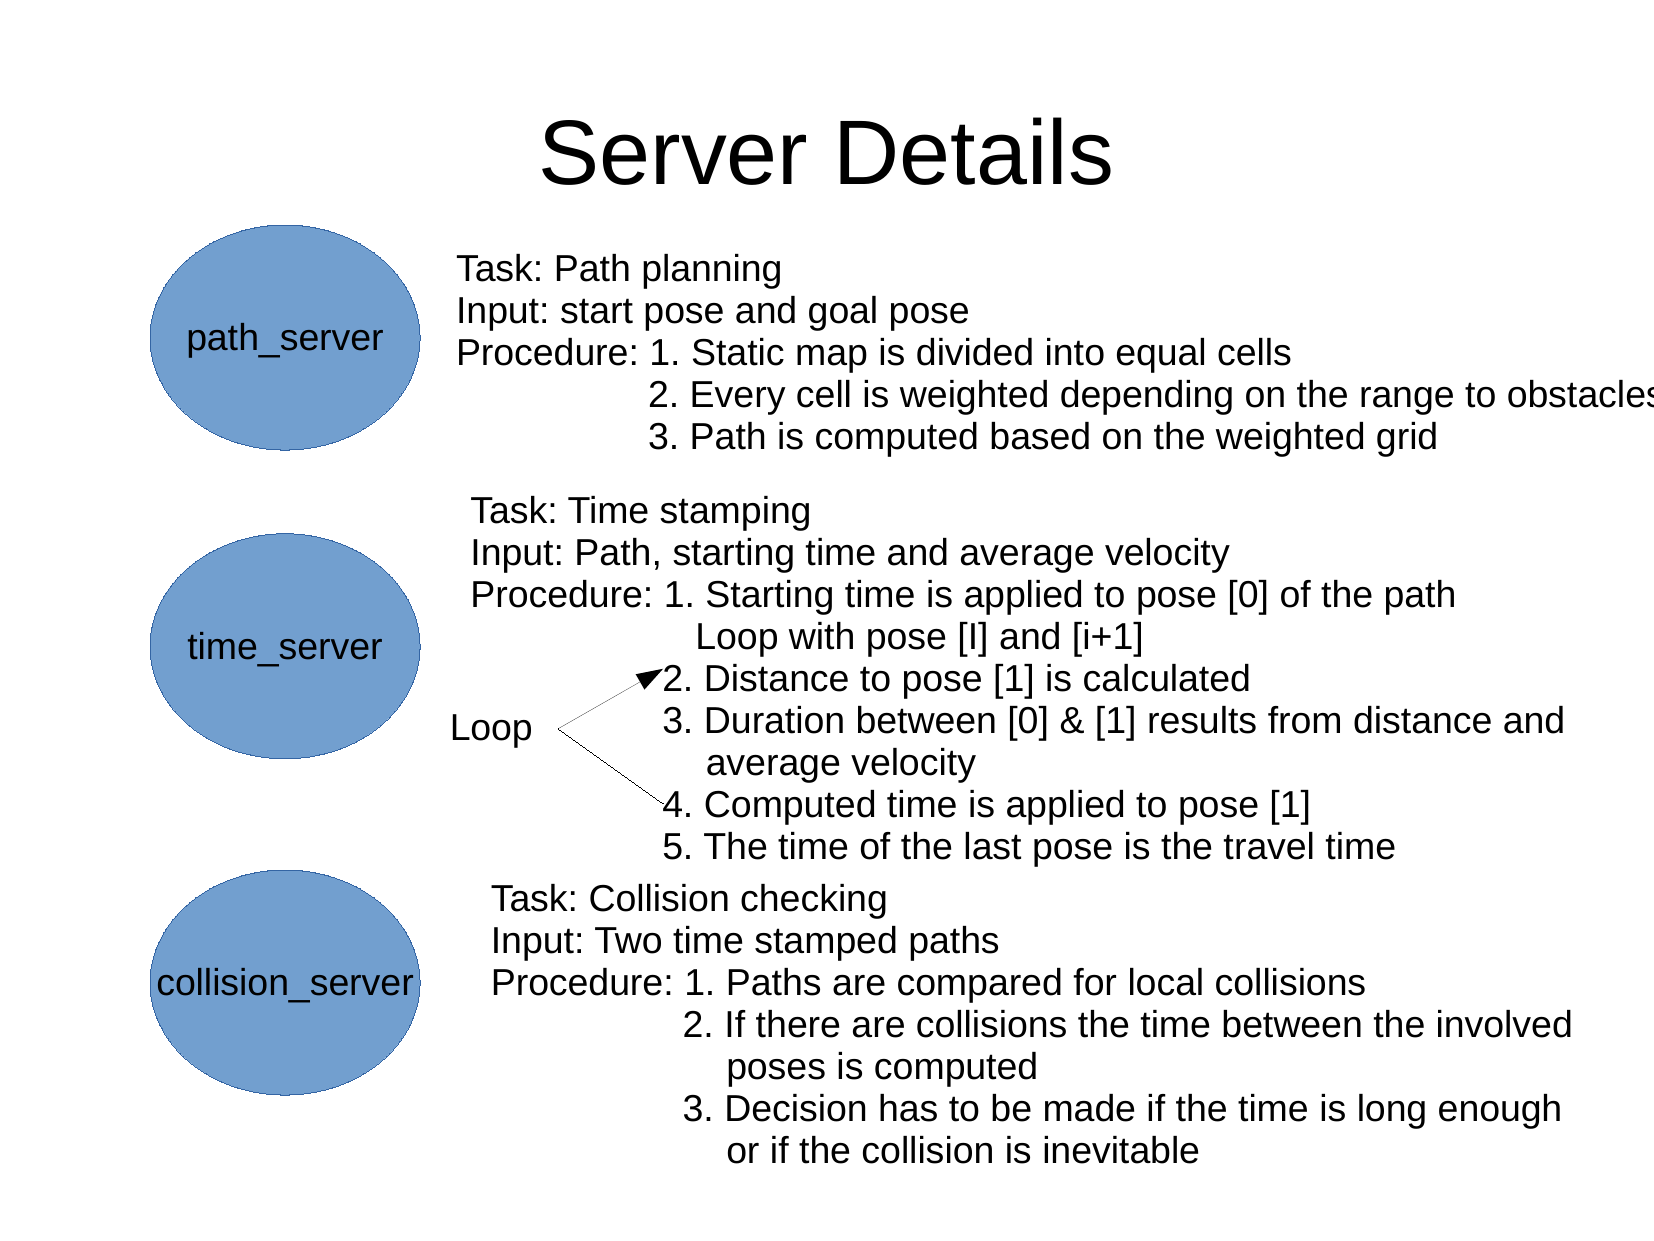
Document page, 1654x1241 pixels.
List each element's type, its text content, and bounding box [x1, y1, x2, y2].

title Server Details [82, 49, 1571, 257]
text_box Task: Time stamping Input: Path, starting time and average velocity Procedure: 1. Starting time is applied to pose [0] of the path Loop with pose [I] and [i+1] 2. Distance to pose [1] is calculated 3. Duration between [0] & [1] results from distance and average velocity 4. Computed time is applied to pose [1] 5. The time of the last pose is the travel time [455, 481, 1592, 875]
text_box path_server [150, 225, 421, 451]
text_box Task: Path planning Input: start pose and goal pose Procedure: 1. Static map is divided into equal cells 2. Every cell is weighted depending on the range to obstacles 3. Path is computed based on the weighted grid [441, 240, 1654, 466]
text_box Loop [435, 698, 559, 756]
text_box time_server [150, 533, 421, 759]
text_box Task: Collision checking Input: Two time stamped paths Procedure: 1. Paths are compared for local collisions 2. If there are collisions the time between the involved poses is computed 3. Decision has to be made if the time is long enough or if the collision is inevitable [475, 870, 1589, 1221]
text_box collision_server [150, 870, 421, 1096]
